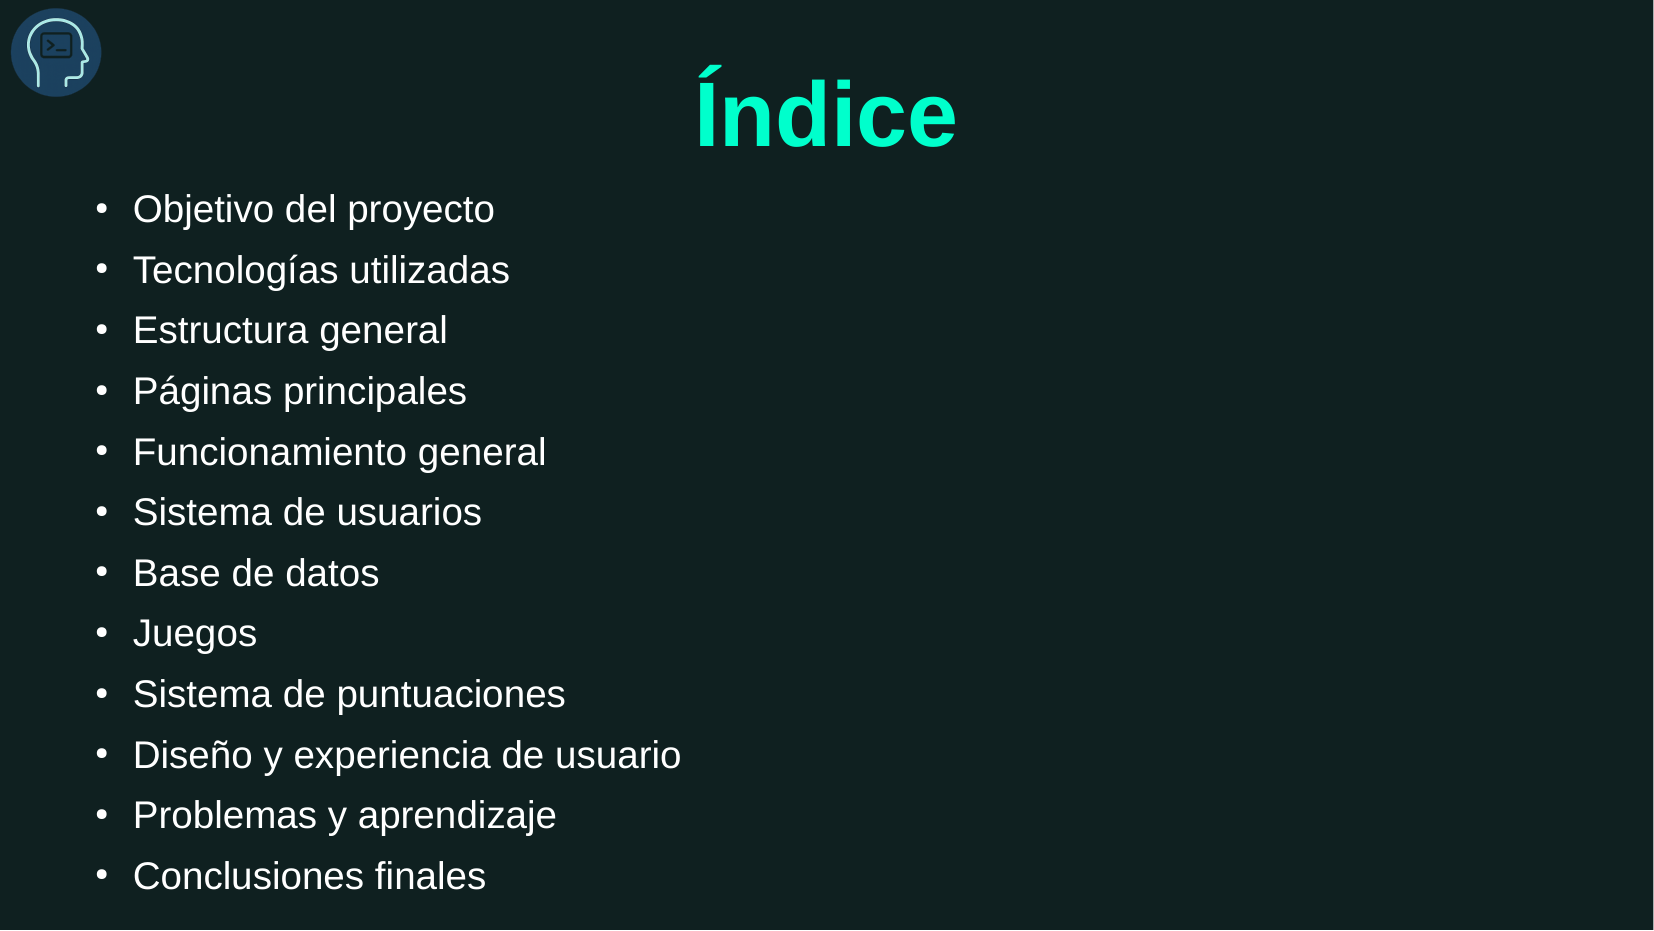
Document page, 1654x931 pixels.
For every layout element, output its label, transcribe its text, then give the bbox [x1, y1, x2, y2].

title Índice [82, 37, 1571, 188]
picture [0, 0, 130, 130]
list Objetivo del proyecto Tecnologías utilizadas Estructura general Páginas principales Funcionamiento general Sistema de usuarios Base de datos Juegos Sistema de puntuaciones Diseño y experiencia de usuario Problemas y aprendizaje Conclusiones finales [82, 188, 1571, 901]
